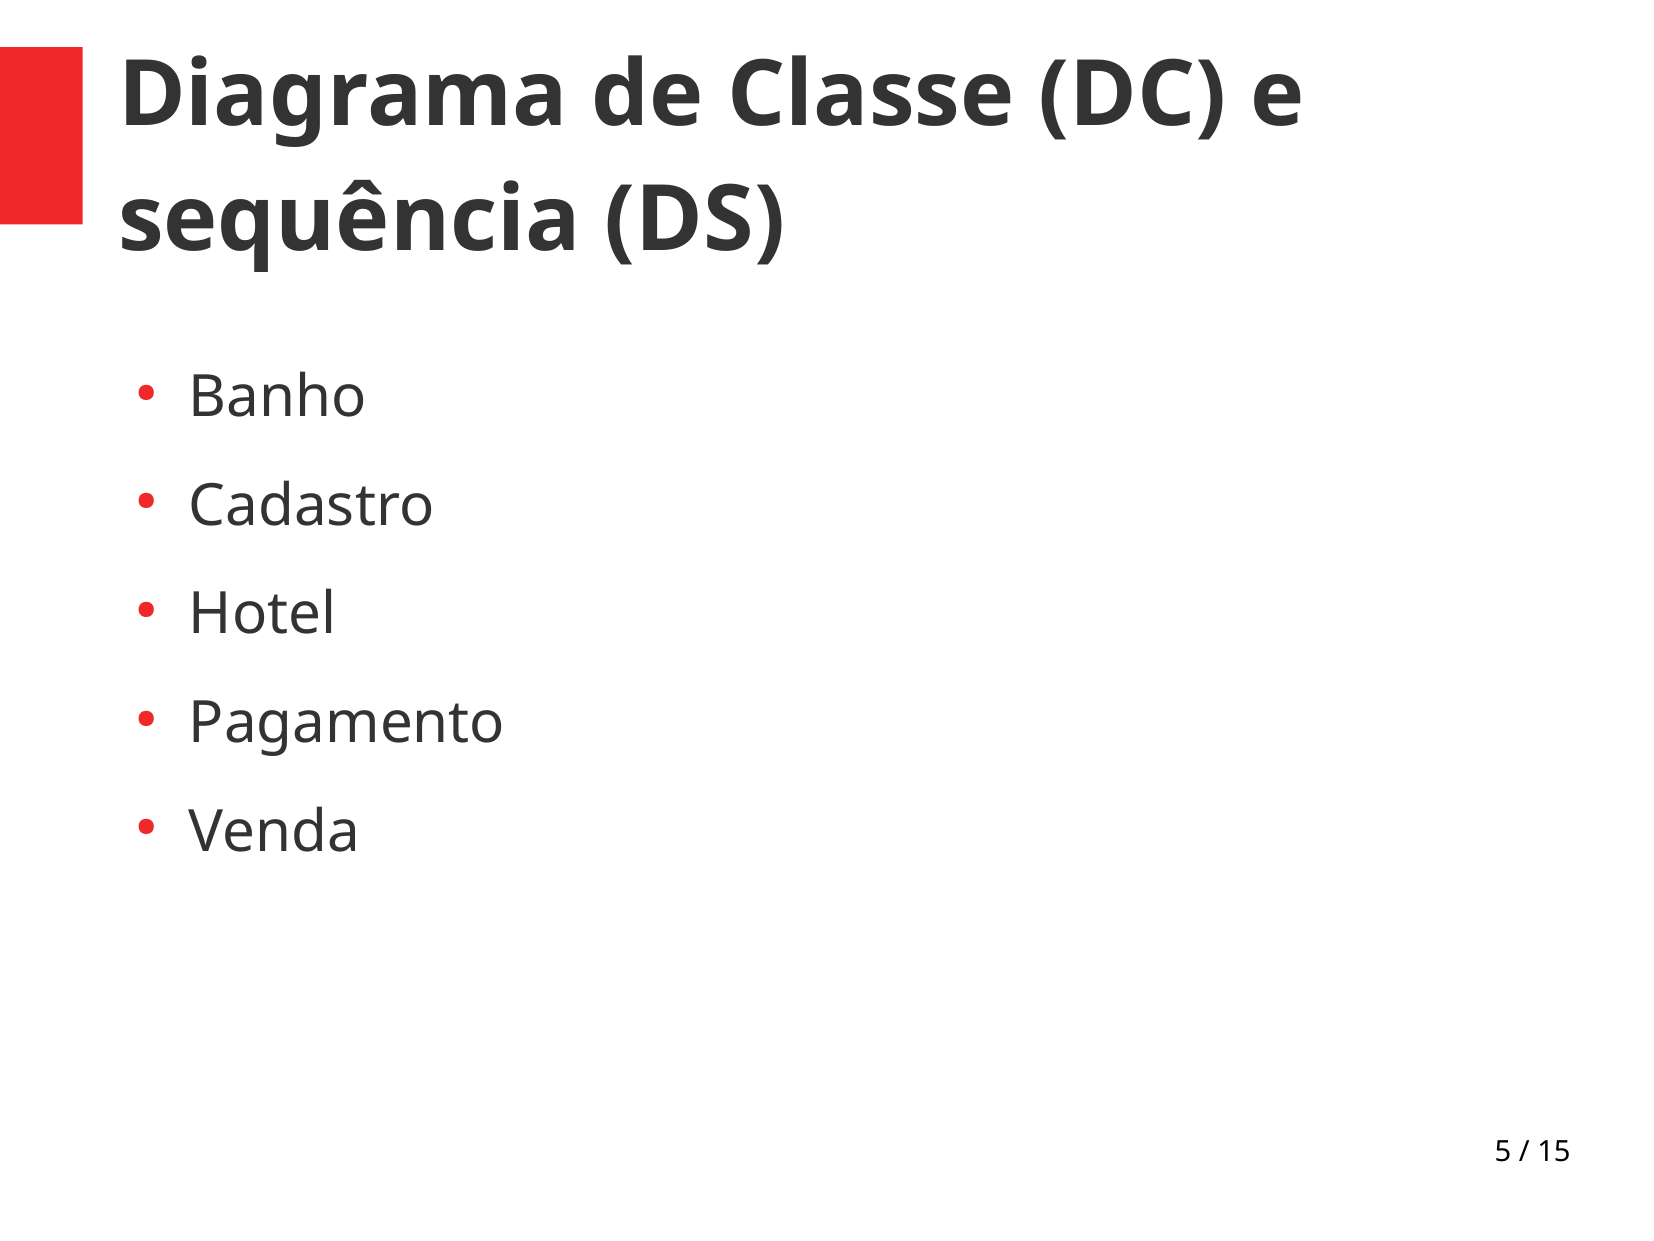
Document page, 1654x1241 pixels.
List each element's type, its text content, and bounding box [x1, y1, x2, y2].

title Diagrama de Classe (DC) e sequência (DS) [118, 27, 1571, 278]
list Banho Cadastro Hotel Pagamento Venda [118, 354, 1536, 1074]
